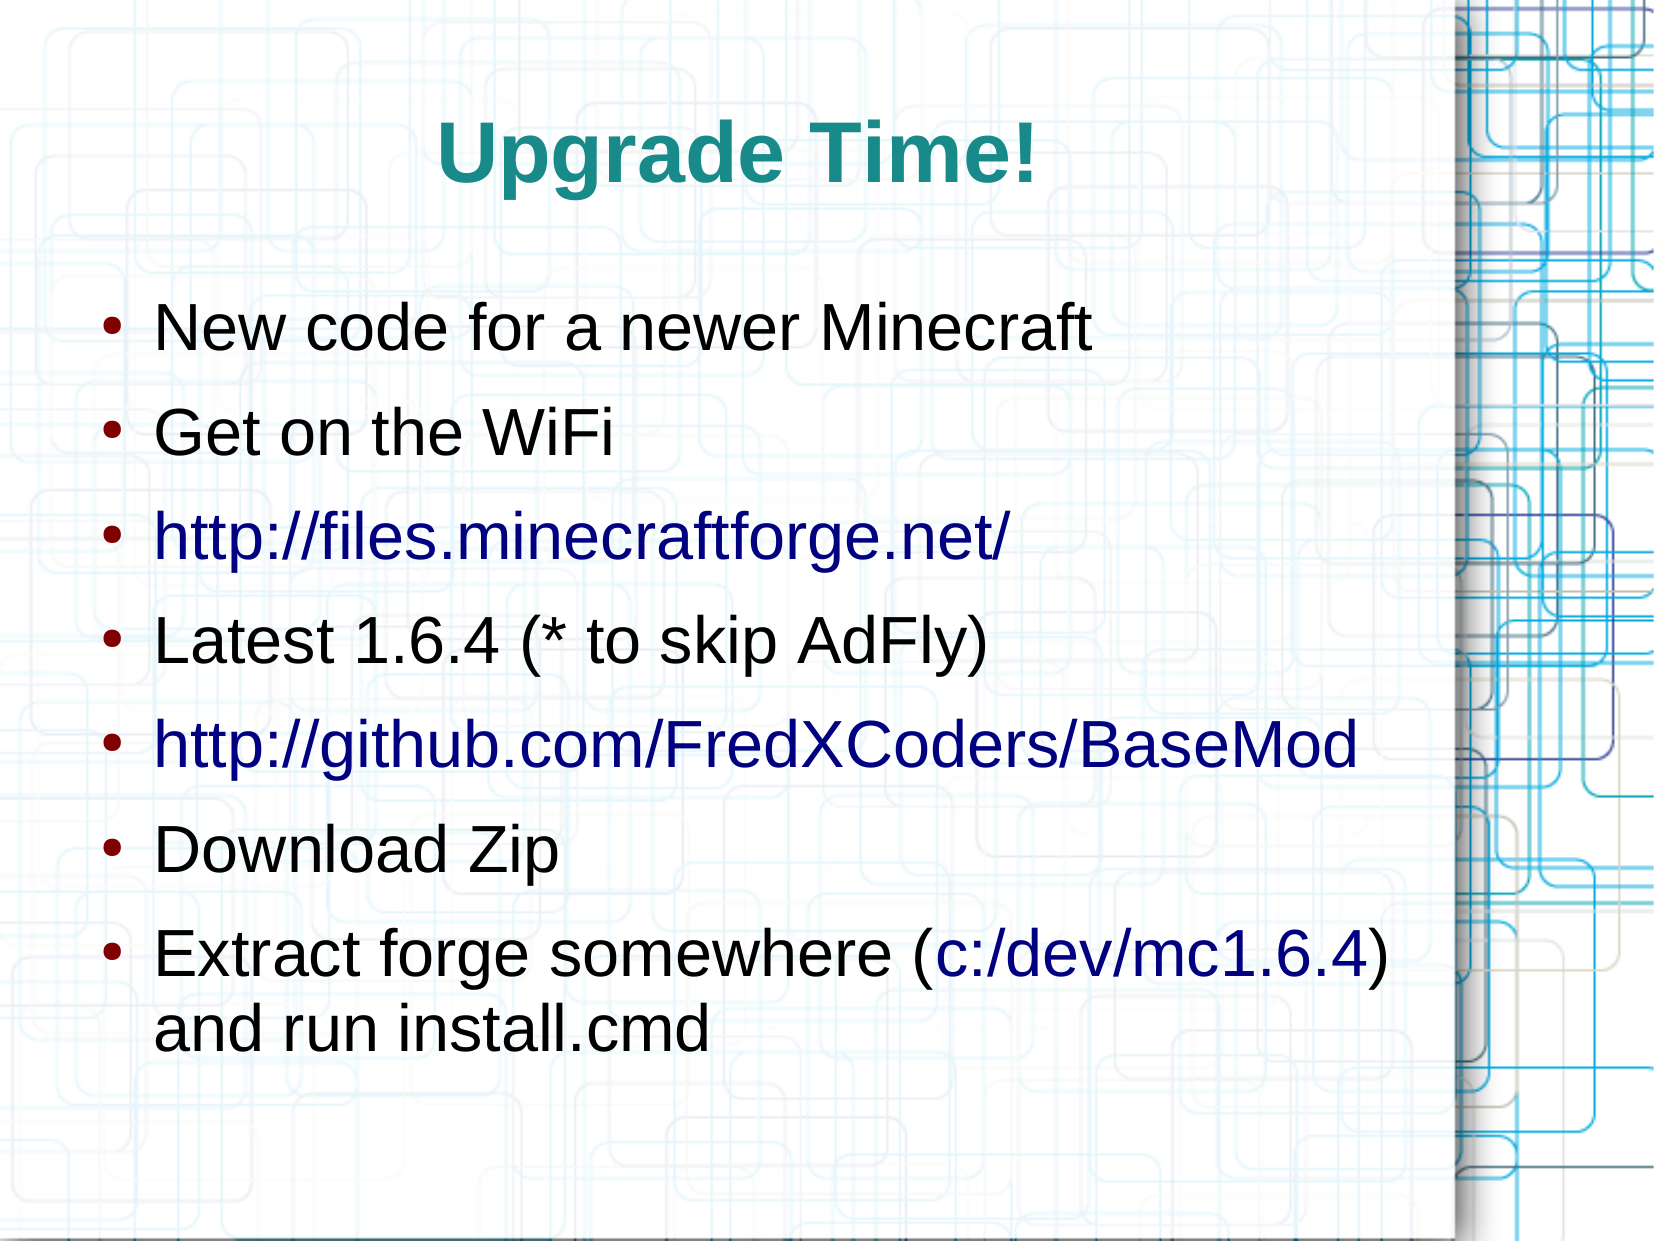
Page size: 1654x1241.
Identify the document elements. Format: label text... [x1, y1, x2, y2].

list New code for a newer Minecraft Get on the WiFi http://files.minecraftforge.net/ Latest 1.6.4 (* to skip AdFly) http://github.com/FredXCoders/BaseMod Download Zip Extract forge somewhere (c:/dev/mc1.6.4) and run install.cmd [82, 290, 1418, 1066]
picture [0, 0, 1654, 1241]
title Upgrade Time! [59, 49, 1418, 257]
